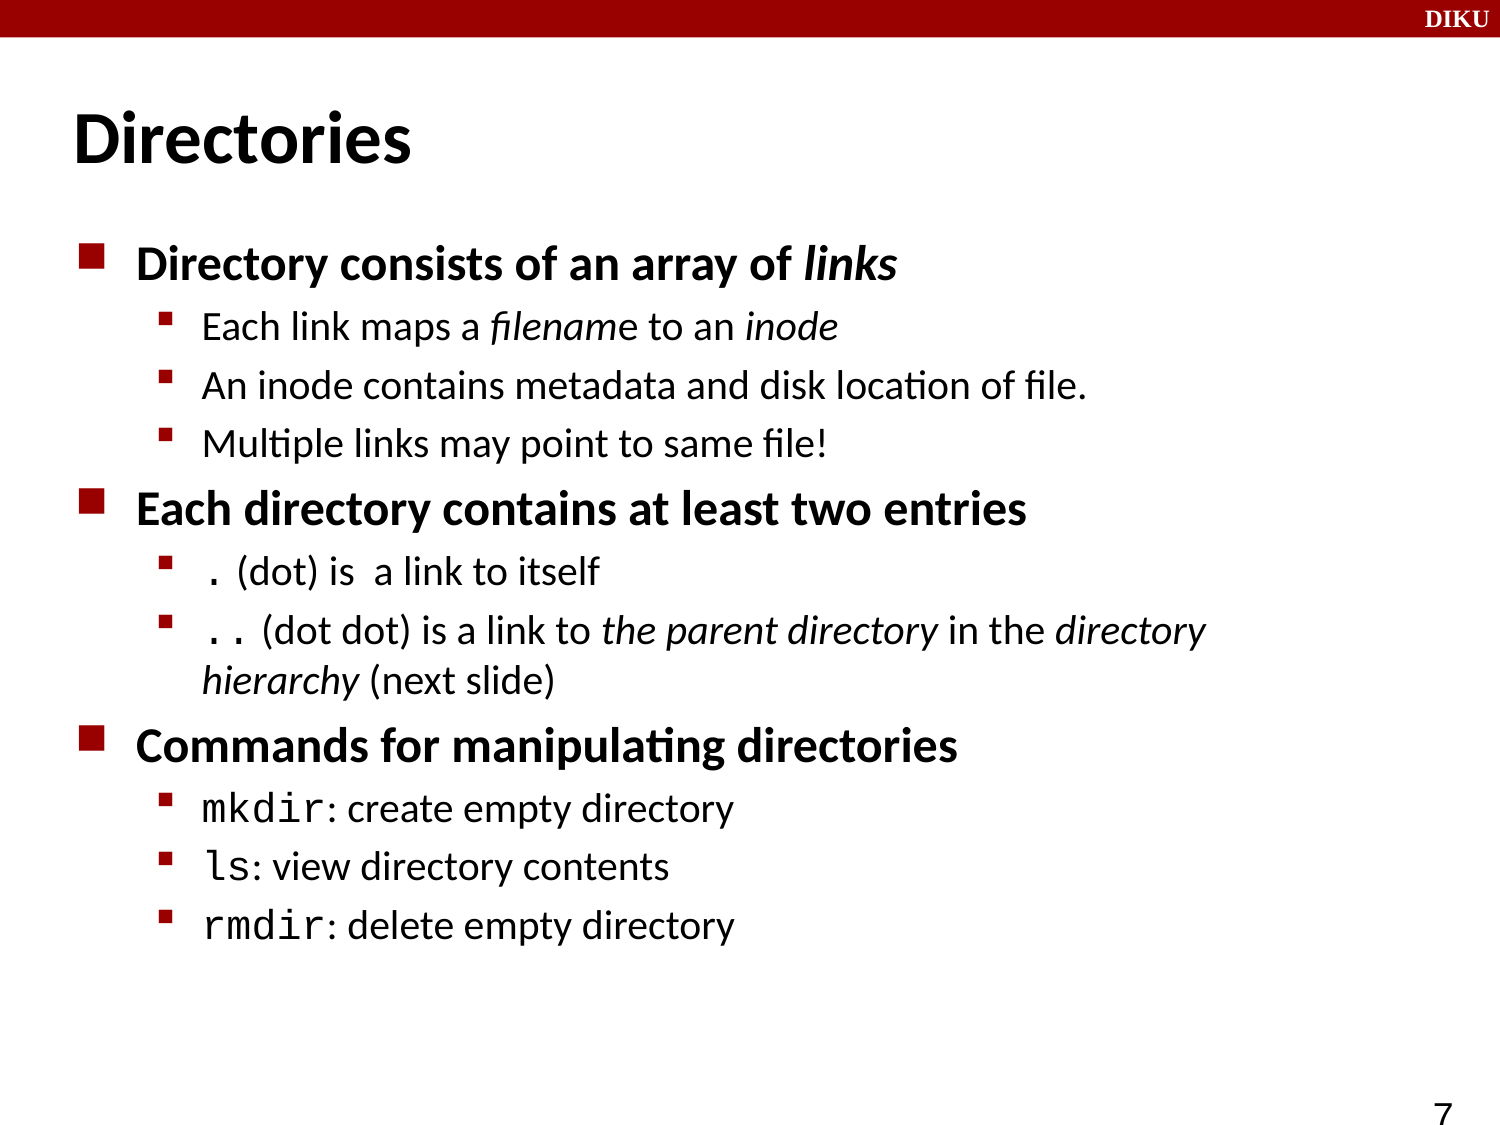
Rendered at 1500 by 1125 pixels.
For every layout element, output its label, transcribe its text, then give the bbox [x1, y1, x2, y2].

text_box Directories [58, 71, 1304, 197]
text_box Directory consists of an array of links Each link maps a filename to an inode An inode contains metadata and disk location of file. Multiple links may point to same file! Each directory contains at least two entries . (dot) is a link to itself .. (dot dot) is a link to the parent directory in the directory hierarchy (next slide) Commands for manipulating directories mkdir: create empty directory ls: view directory contents rmdir: delete empty directory [65, 223, 1361, 1039]
